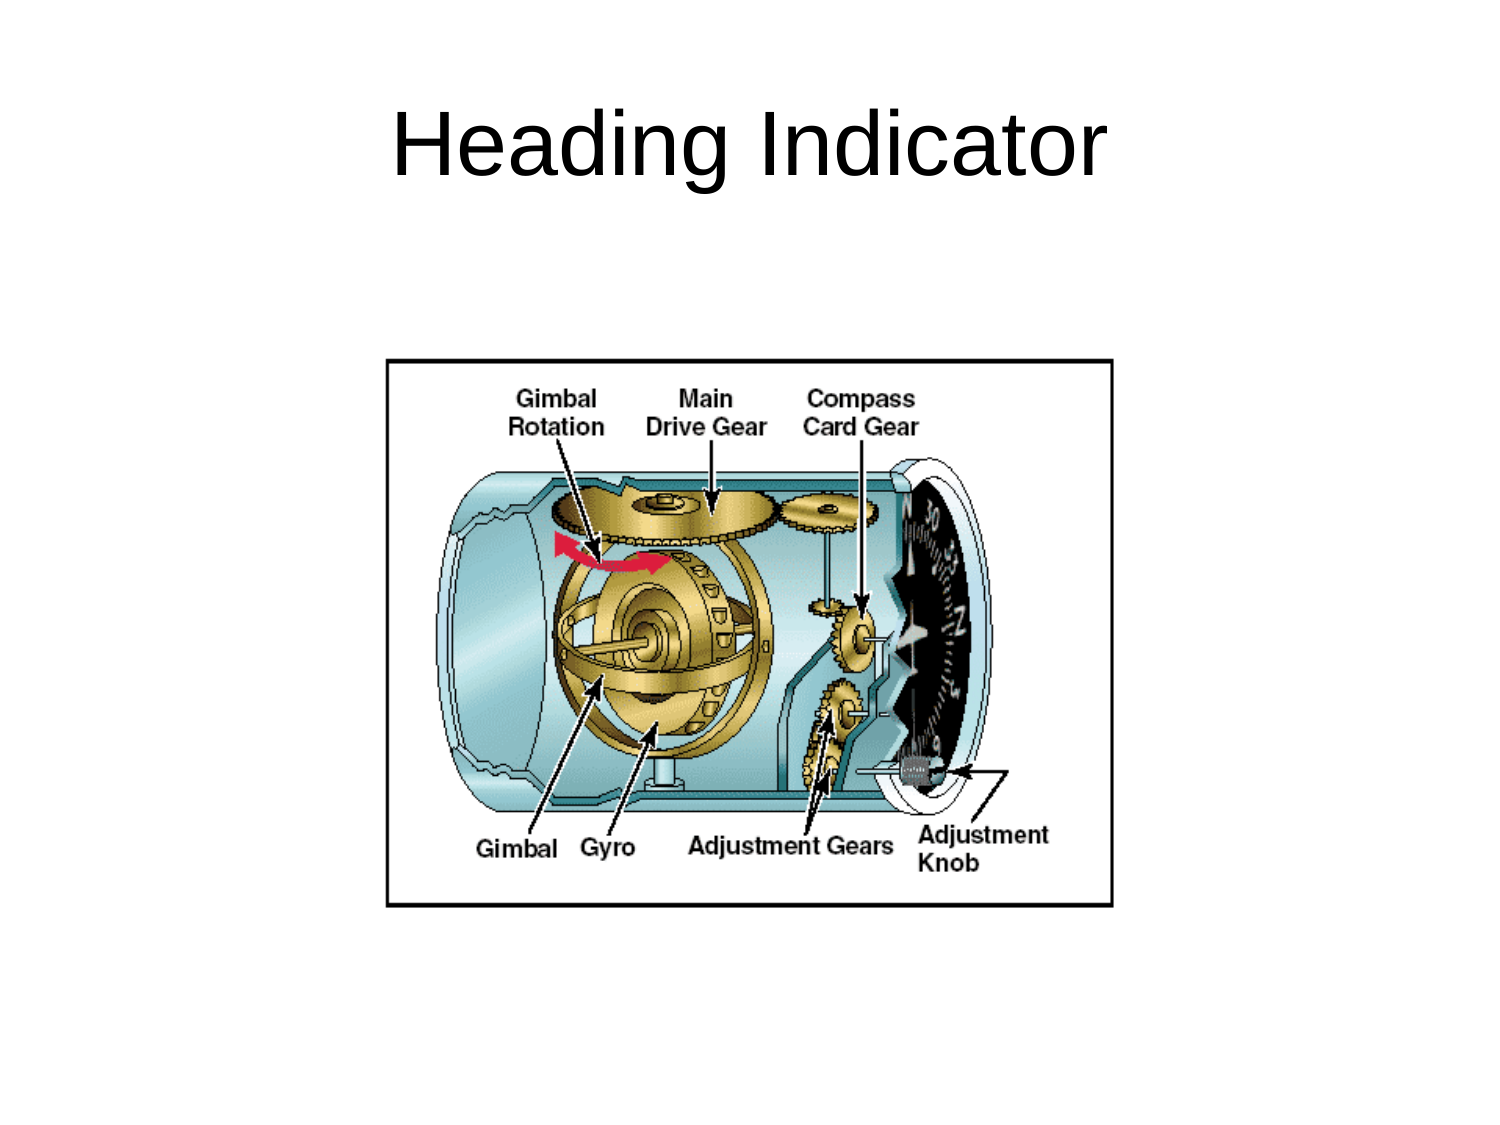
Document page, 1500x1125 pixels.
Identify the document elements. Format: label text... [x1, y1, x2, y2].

title Heading Indicator [75, 45, 1426, 233]
text_box [383, 356, 1117, 911]
